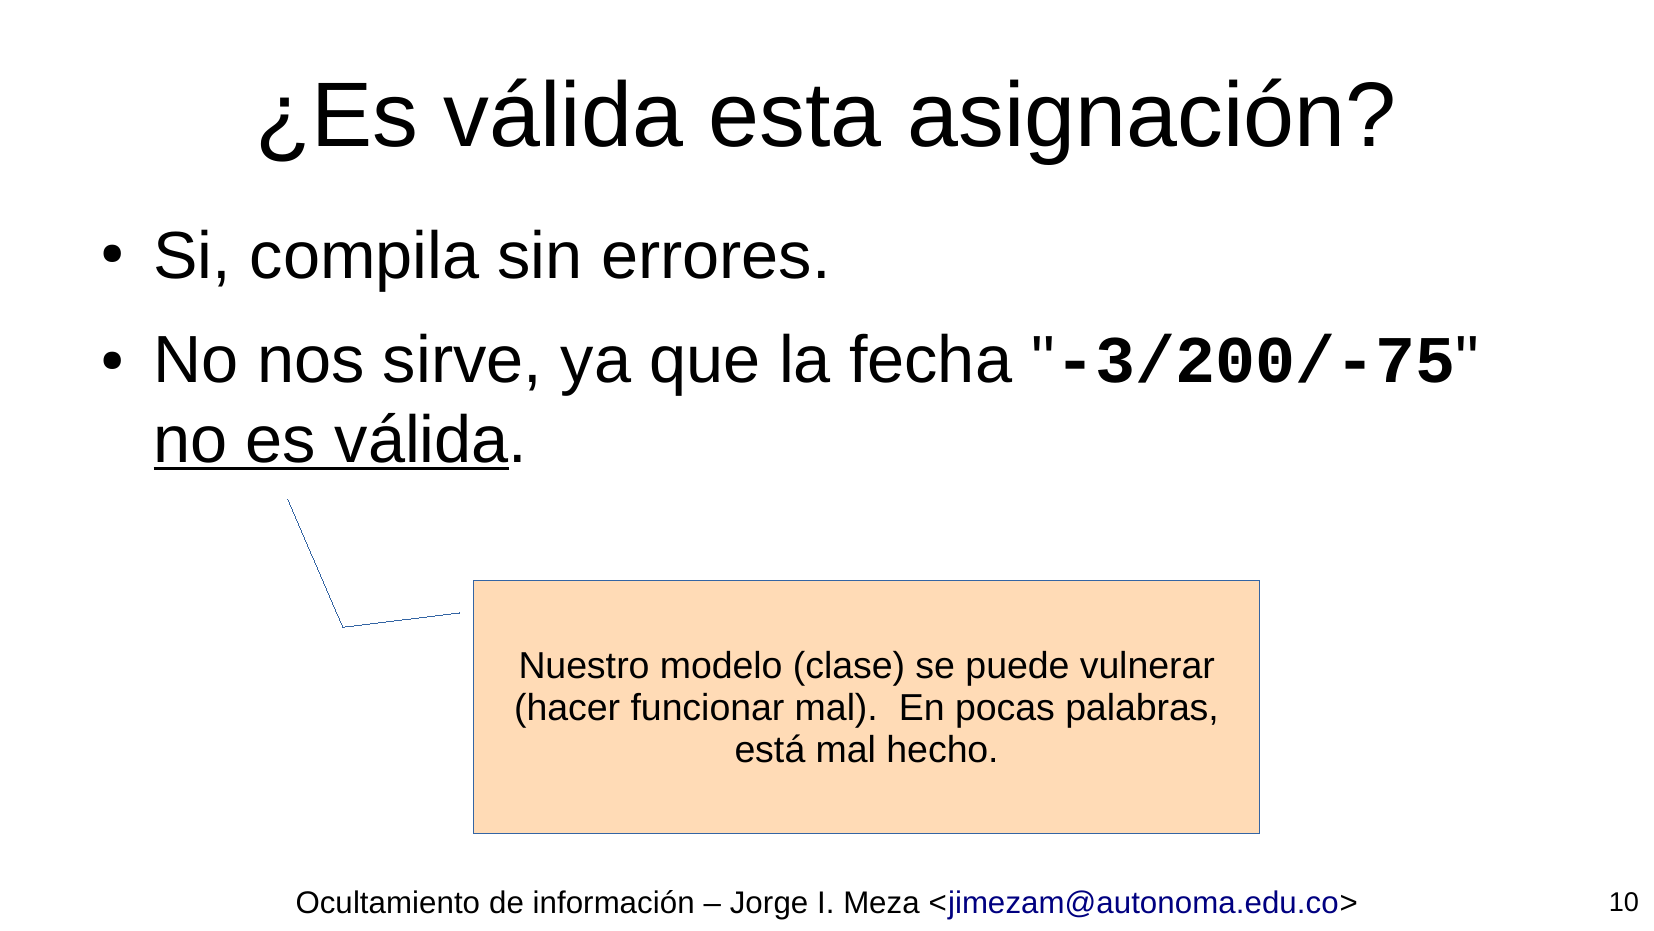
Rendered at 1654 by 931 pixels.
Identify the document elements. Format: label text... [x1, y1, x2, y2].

title ¿Es válida esta asignación? [82, 37, 1571, 193]
list Si, compila sin errores. No nos sirve, ya que la fecha "-3/200/-75" no es válida. [82, 217, 1571, 879]
text_box Nuestro modelo (clase) se puede vulnerar (hacer funcionar mal). En pocas palabras, está mal hecho. [474, 580, 1260, 834]
